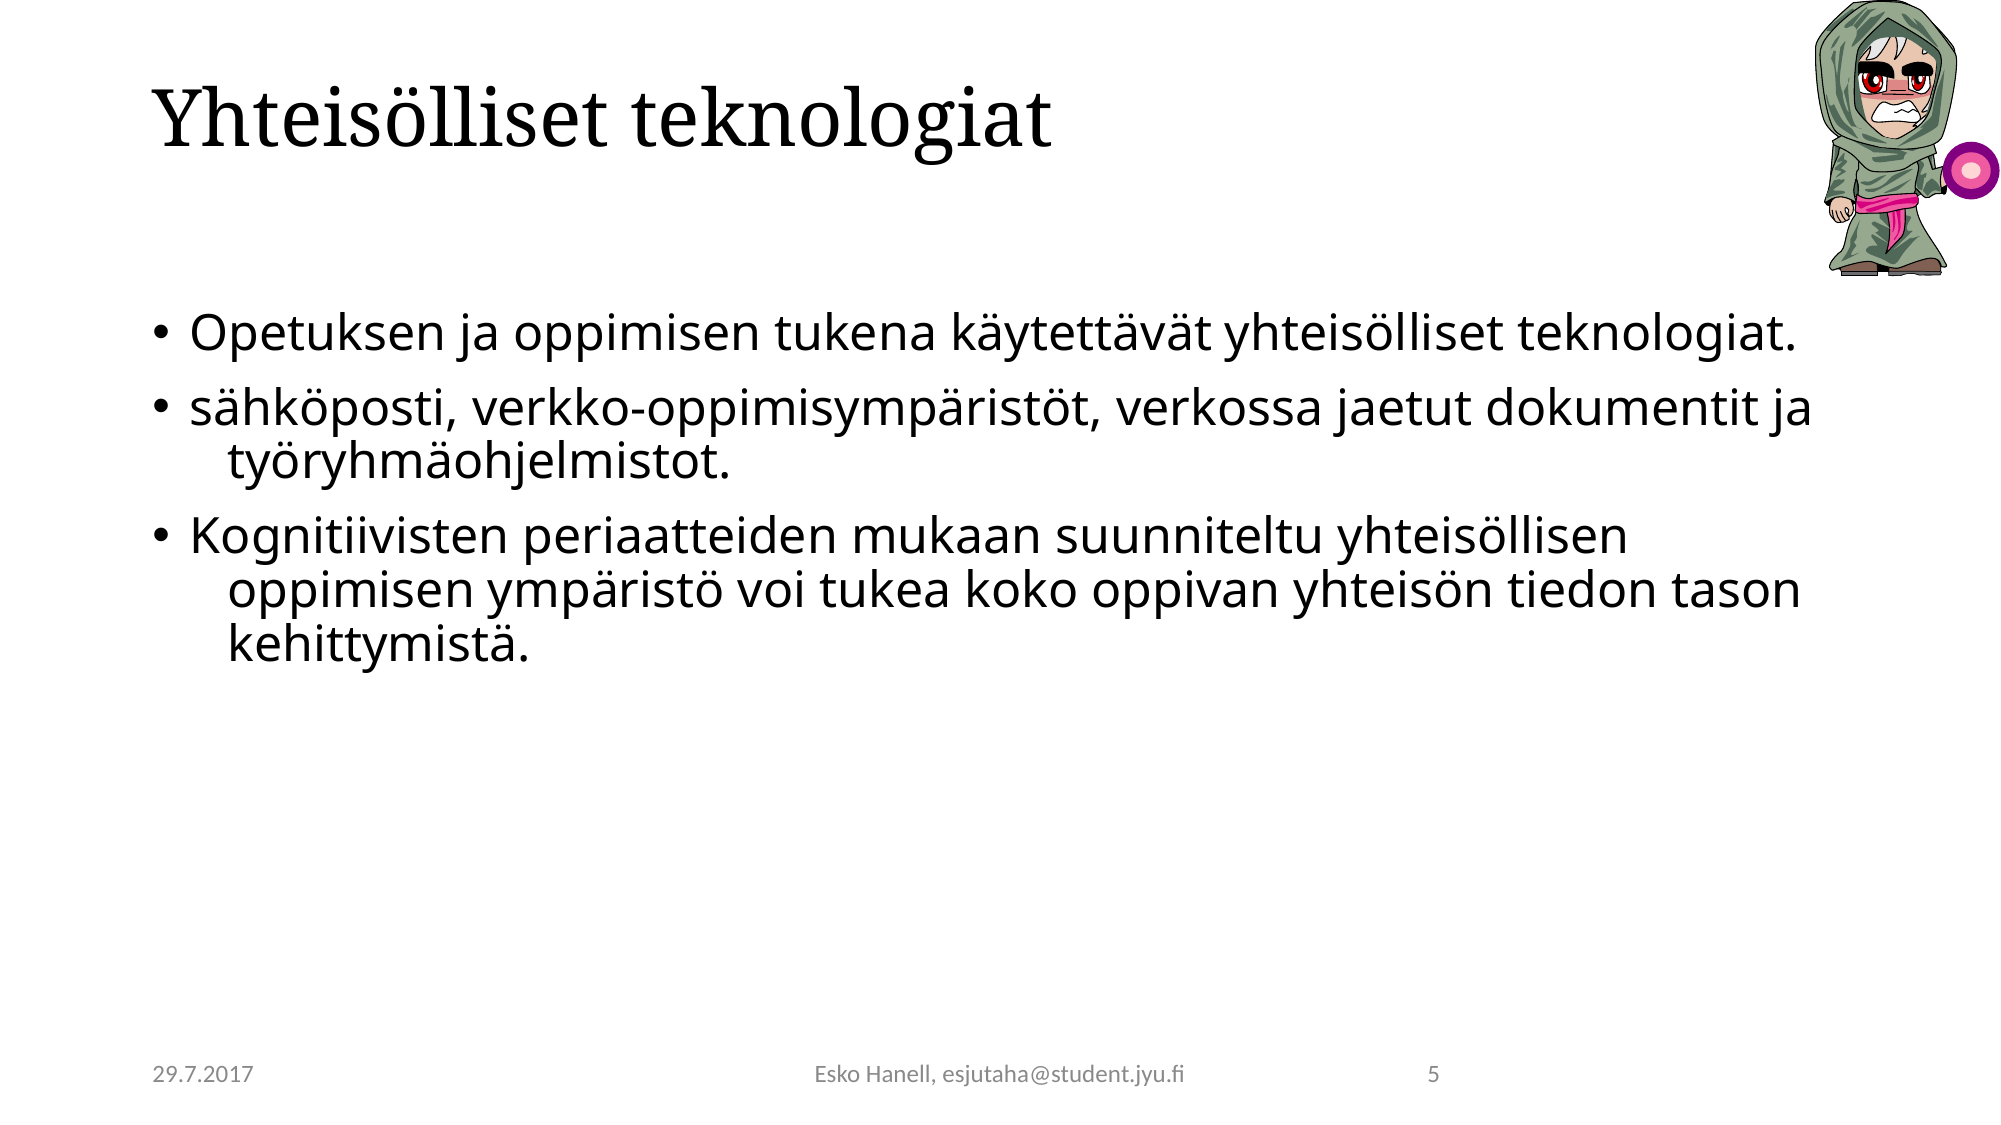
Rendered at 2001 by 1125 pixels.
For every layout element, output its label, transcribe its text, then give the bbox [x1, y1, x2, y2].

list Opetuksen ja oppimisen tukena käytettävät yhteisölliset teknologiat. sähköposti, verkko-oppimisympäristöt, verkossa jaetut dokumentit ja työryhmäohjelmistot. Kognitiivisten periaatteiden mukaan suunniteltu yhteisöllisen oppimisen ympäristö voi tukea koko oppivan yhteisön tiedon tason kehittymistä. [137, 299, 1863, 1014]
text_box Esko Hanell, esjutaha@student.jyu.fi [662, 1042, 1338, 1103]
text_box 29.7.2017 [137, 1042, 588, 1103]
title Yhteisölliset teknologiat [137, 59, 1863, 278]
text_box [1412, 1042, 1863, 1103]
